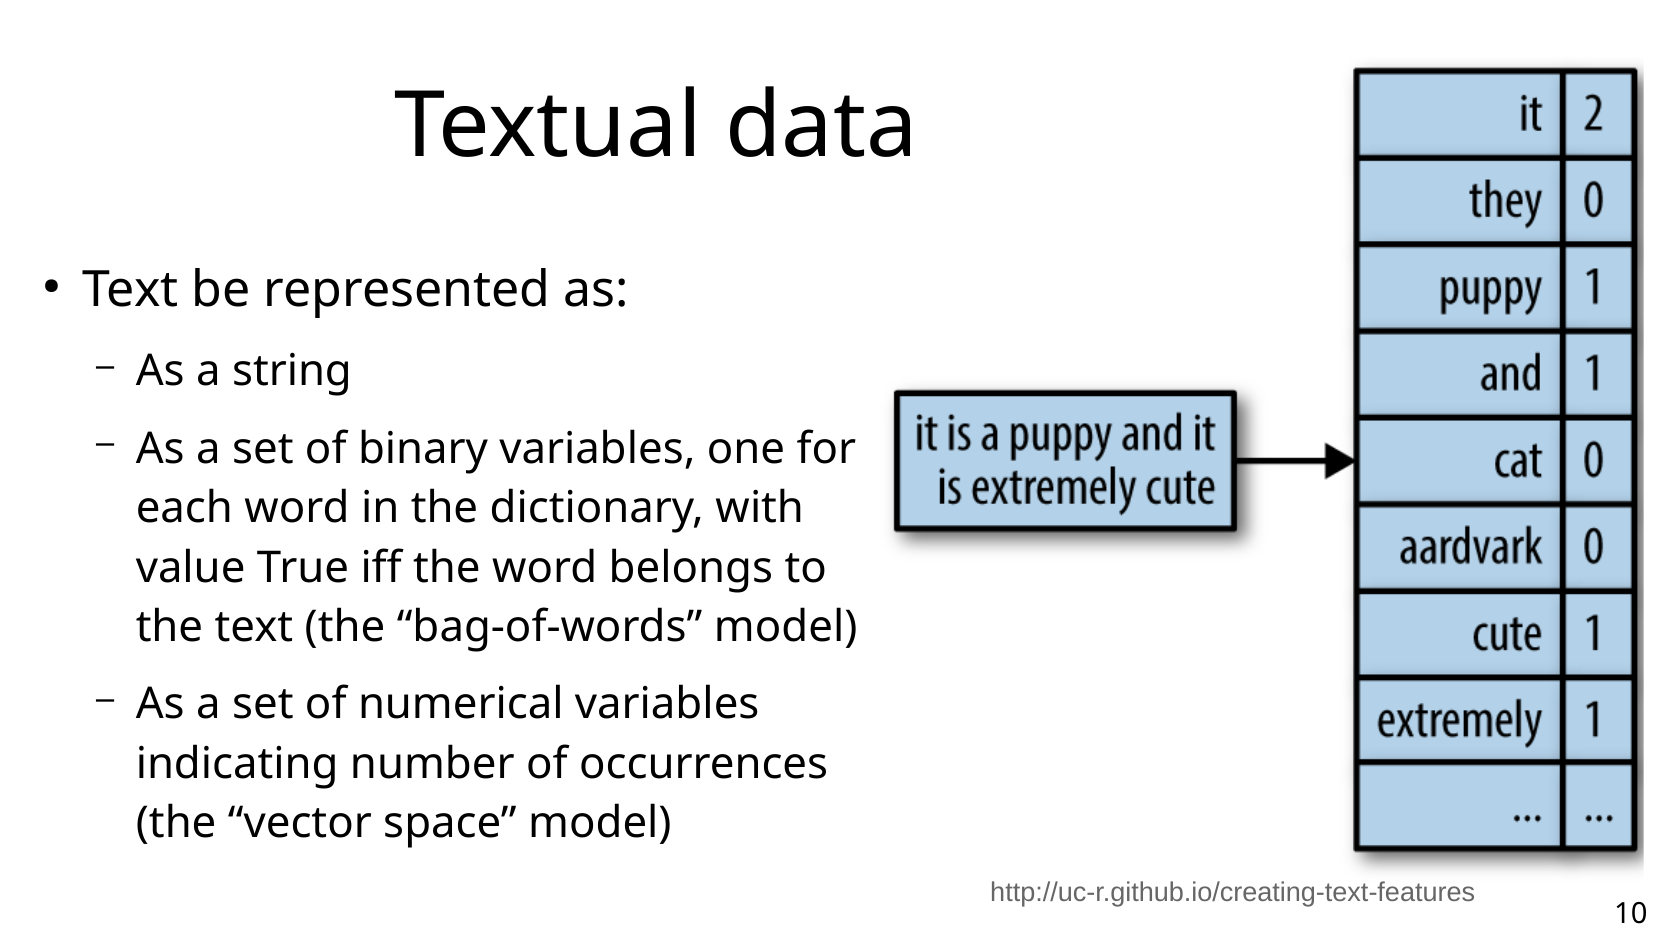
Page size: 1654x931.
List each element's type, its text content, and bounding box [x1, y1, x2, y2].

list Text be represented as: As a string As a set of binary variables, one for each word in the dictionary, with value True iff the word belongs to the text (the “bag-of-words” model) As a set of numerical variables indicating number of occurrences (the “vector space” model) [29, 253, 860, 916]
title Textual data [82, 1, 1231, 241]
picture [877, 57, 1644, 887]
text_box http://uc-r.github.io/creating-text-features [885, 870, 1588, 927]
